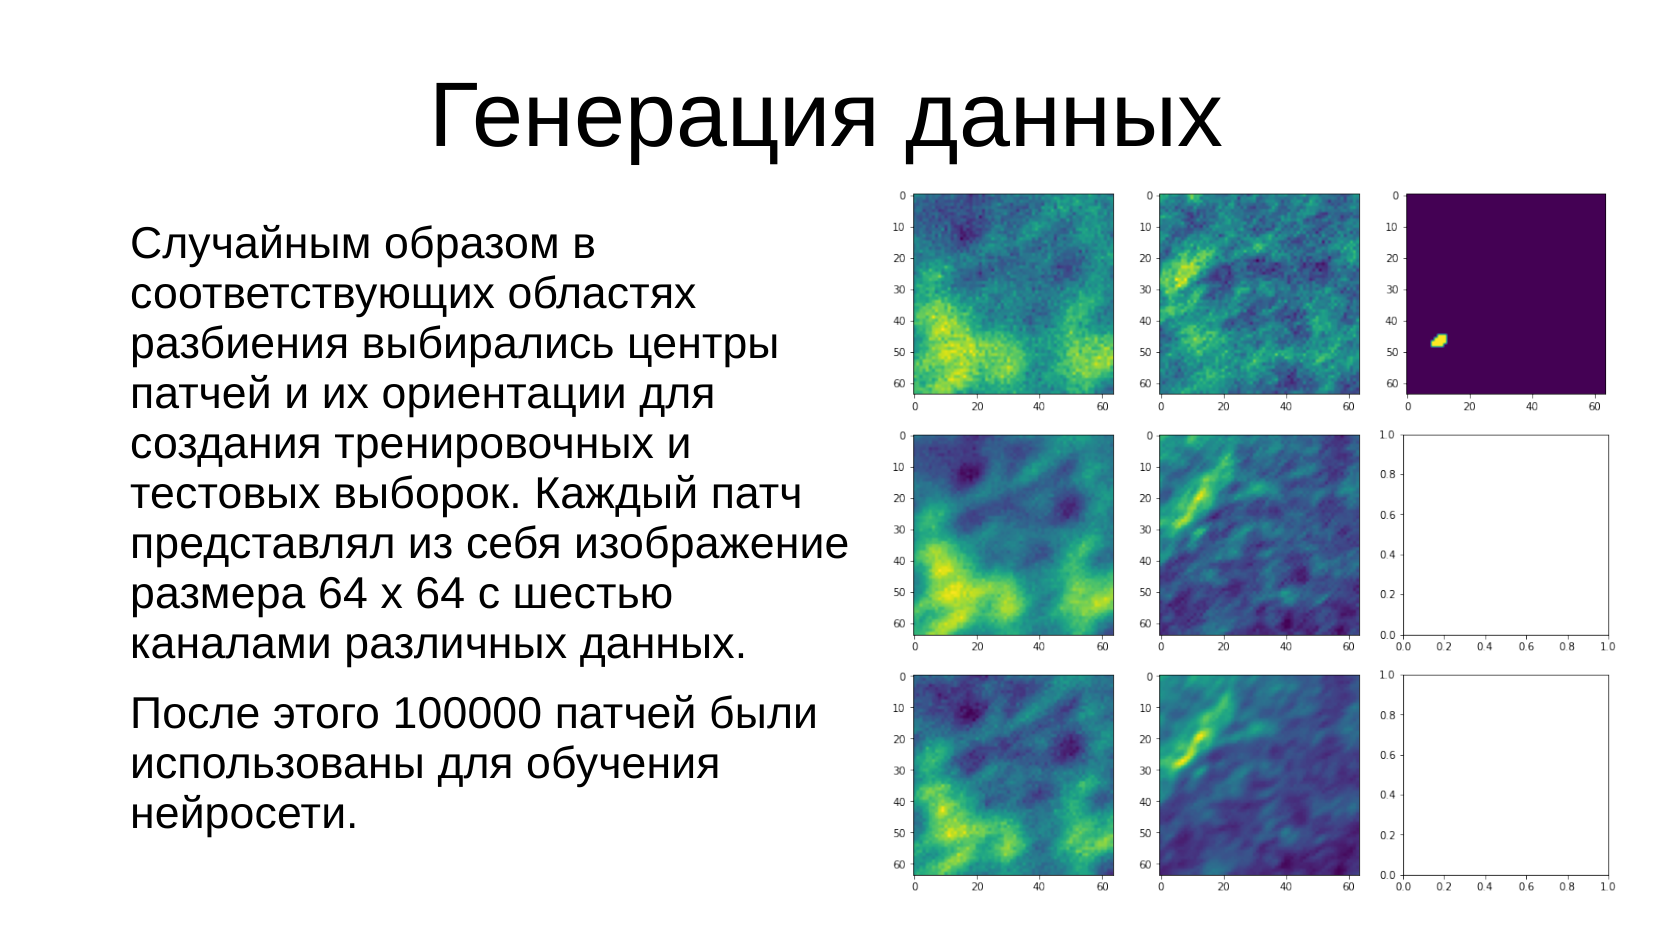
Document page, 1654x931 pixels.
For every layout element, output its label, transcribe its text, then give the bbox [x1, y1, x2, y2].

title Генерация данных [82, 37, 1571, 193]
list Случайным образом в соответствующих областях разбиения выбирались центры патчей и их ориентации для создания тренировочных и тестовых выборок. Каждый патч представлял из себя изображение размера 64 x 64 с шестью каналами различных данных. После этого 100000 патчей были использованы для обучения нейросети. [82, 217, 871, 856]
picture [885, 184, 1624, 901]
